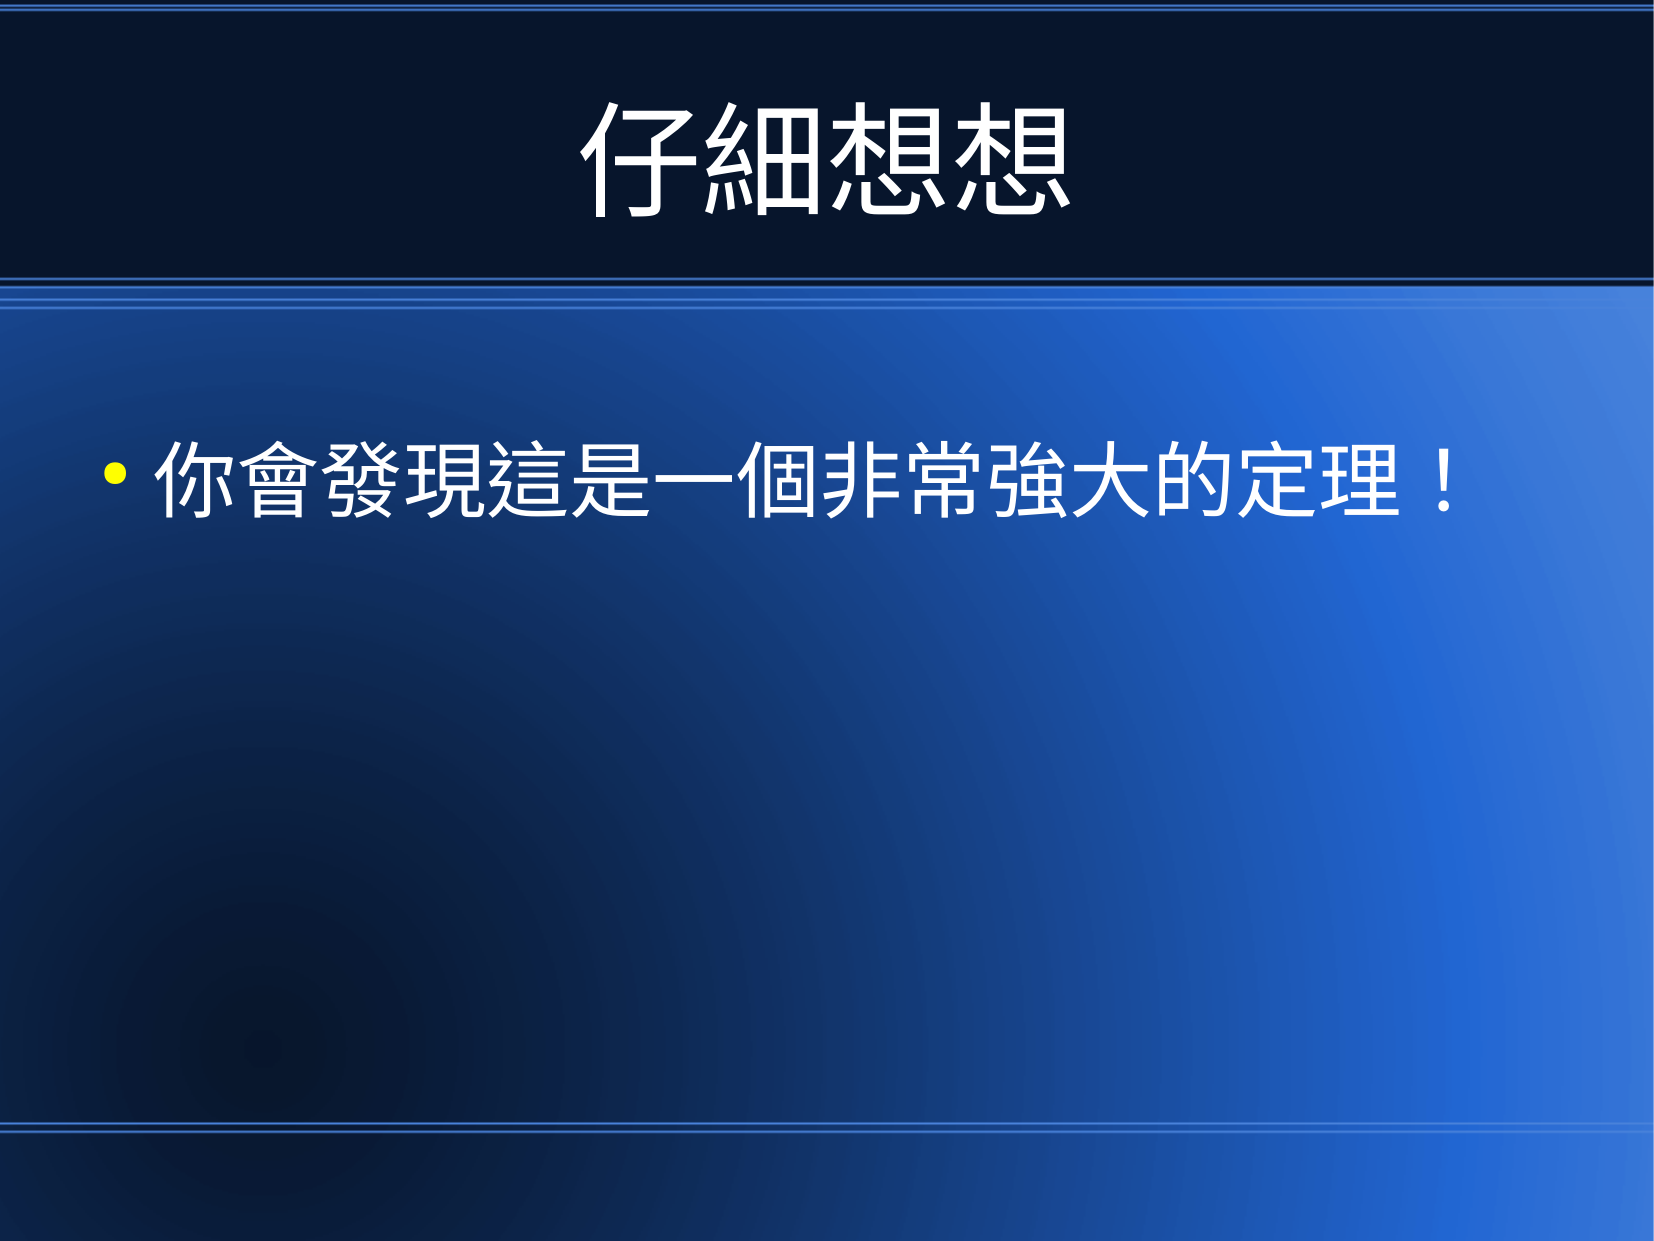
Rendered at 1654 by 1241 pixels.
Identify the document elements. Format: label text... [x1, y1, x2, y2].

title 仔細想想 [82, 49, 1571, 257]
picture [0, 0, 1654, 1241]
list 你會發現這是一個非常強大的定理！ [82, 355, 1571, 1241]
